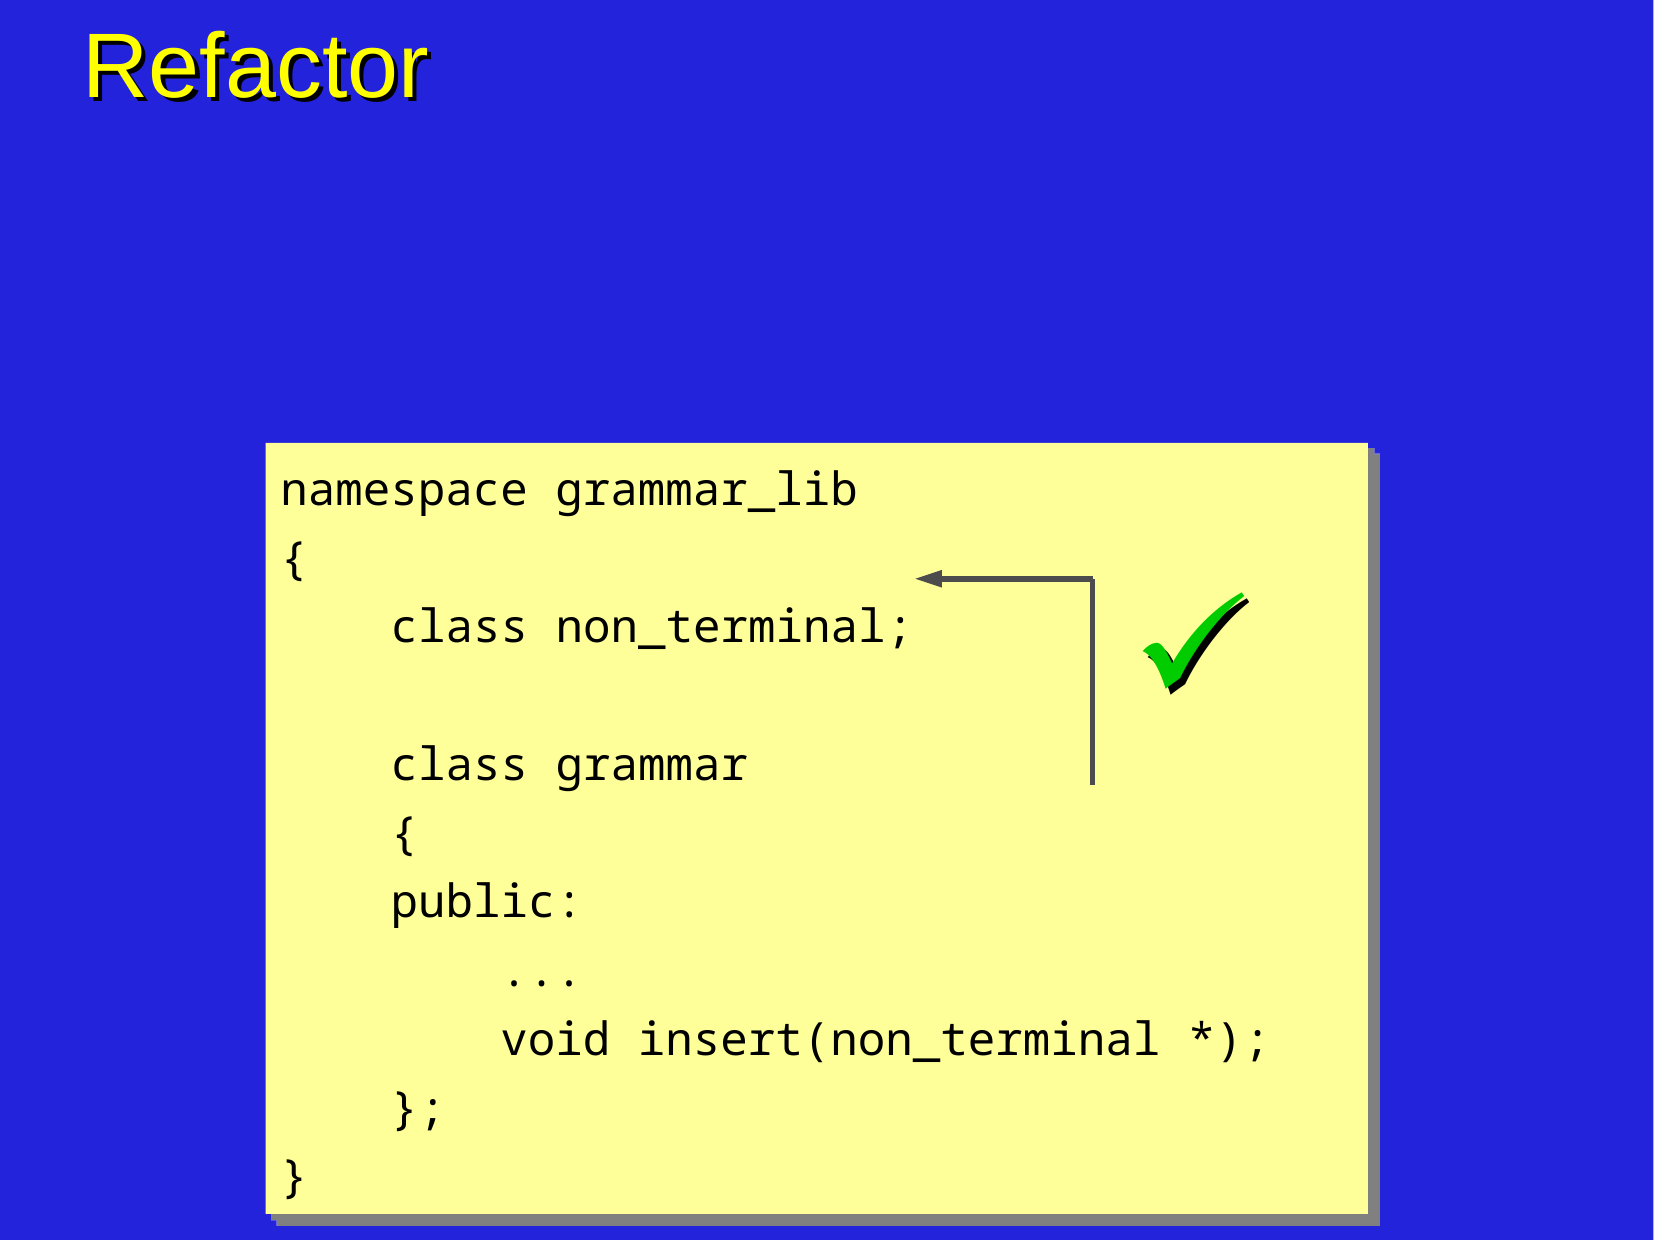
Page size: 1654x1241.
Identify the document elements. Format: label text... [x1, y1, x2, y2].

title Refactor [82, 2, 1571, 130]
text_box  [1116, 551, 1323, 746]
text_box namespace grammar_lib { class non_terminal; class grammar { public: ... void insert(non_terminal *); }; } [265, 442, 1368, 1214]
